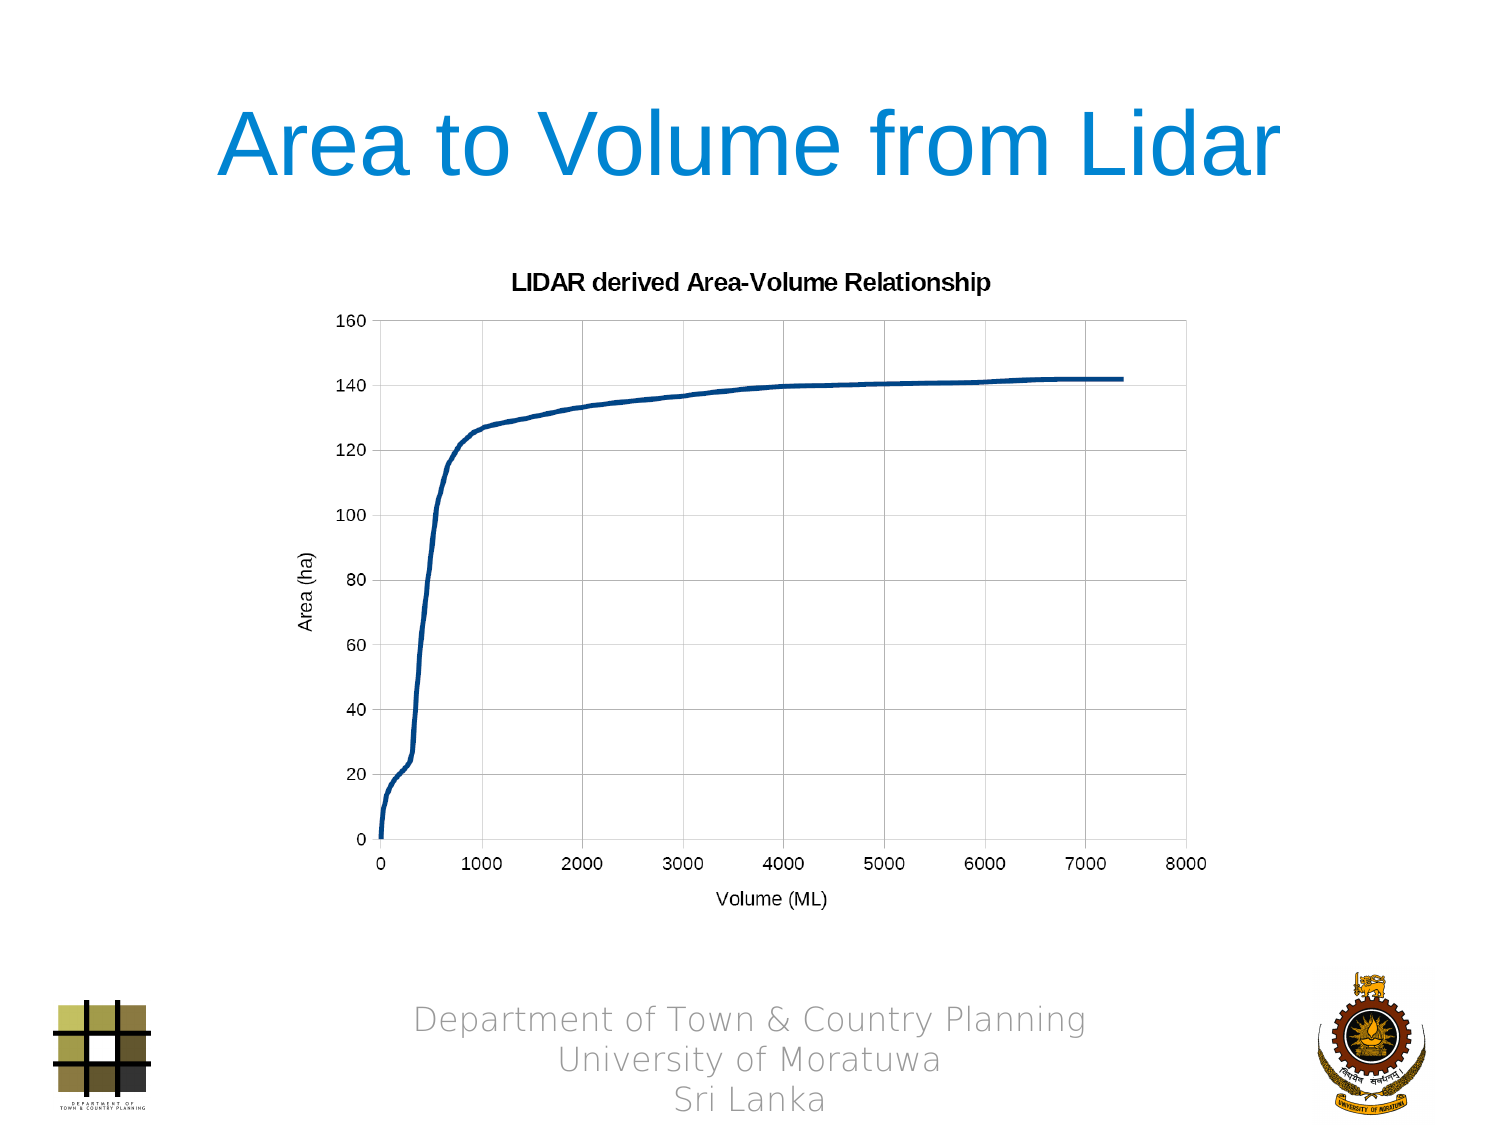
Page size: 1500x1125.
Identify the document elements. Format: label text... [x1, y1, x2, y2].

picture [273, 262, 1227, 915]
picture [53, 1000, 151, 1110]
picture [1312, 966, 1435, 1125]
title Area to Volume from Lidar [75, 45, 1426, 233]
